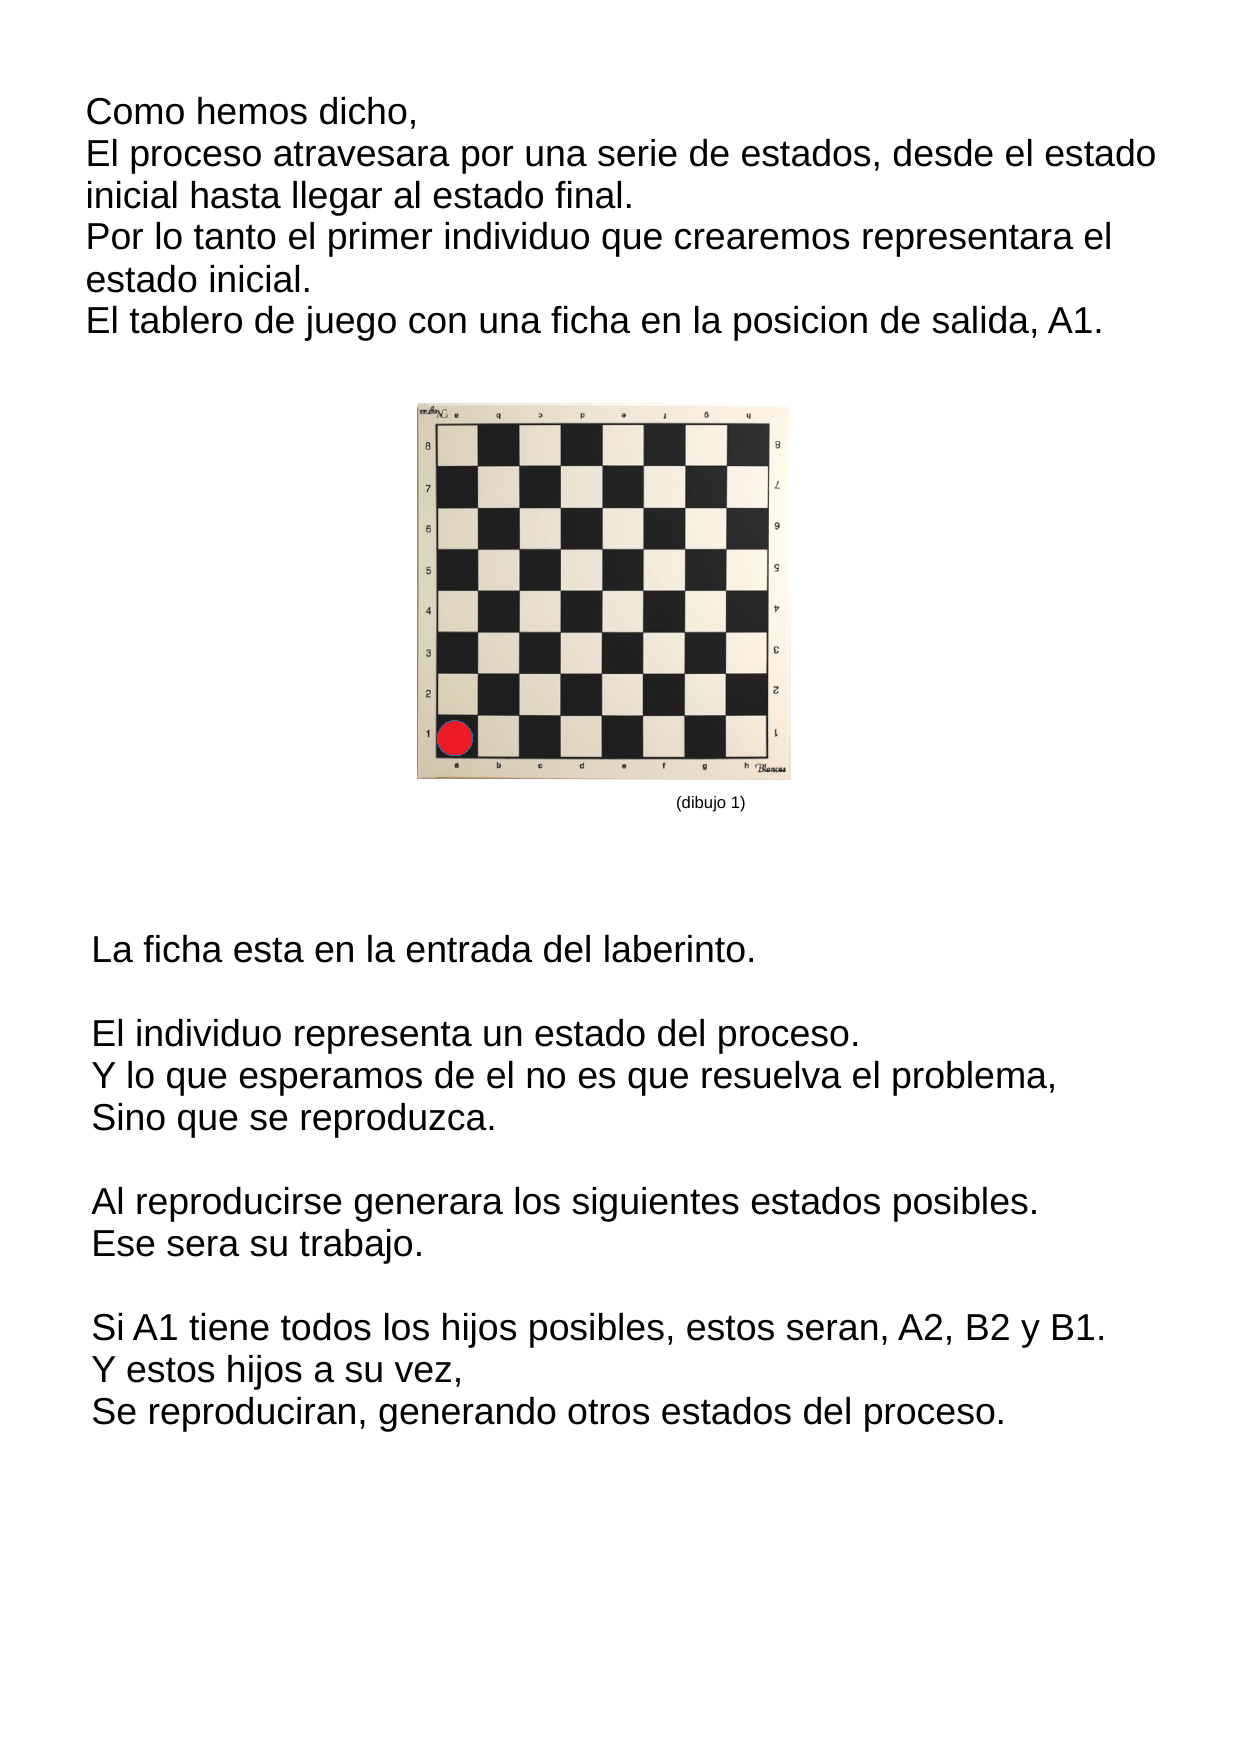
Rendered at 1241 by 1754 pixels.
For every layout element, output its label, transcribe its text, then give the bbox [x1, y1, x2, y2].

picture [415, 402, 792, 780]
text_box [437, 720, 473, 756]
text_box Como hemos dicho, El proceso atravesara por una serie de estados, desde el estado inicial hasta llegar al estado final. Por lo tanto el primer individuo que crearemos representara el estado inicial. El tablero de juego con una ficha en la posicion de salida, A1. [70, 82, 1182, 402]
text_box (dibujo 1) [661, 785, 761, 820]
text_box La ficha esta en la entrada del laberinto. El individuo representa un estado del proceso. Y lo que esperamos de el no es que resuelva el problema, Sino que se reproduzca. Al reproducirse generara los siguientes estados posibles. Ese sera su trabajo. Si A1 tiene todos los hijos posibles, estos seran, A2, B2 y B1. Y estos hijos a su vez, Se reproduciran, generando otros estados del proceso. [76, 921, 1182, 1566]
